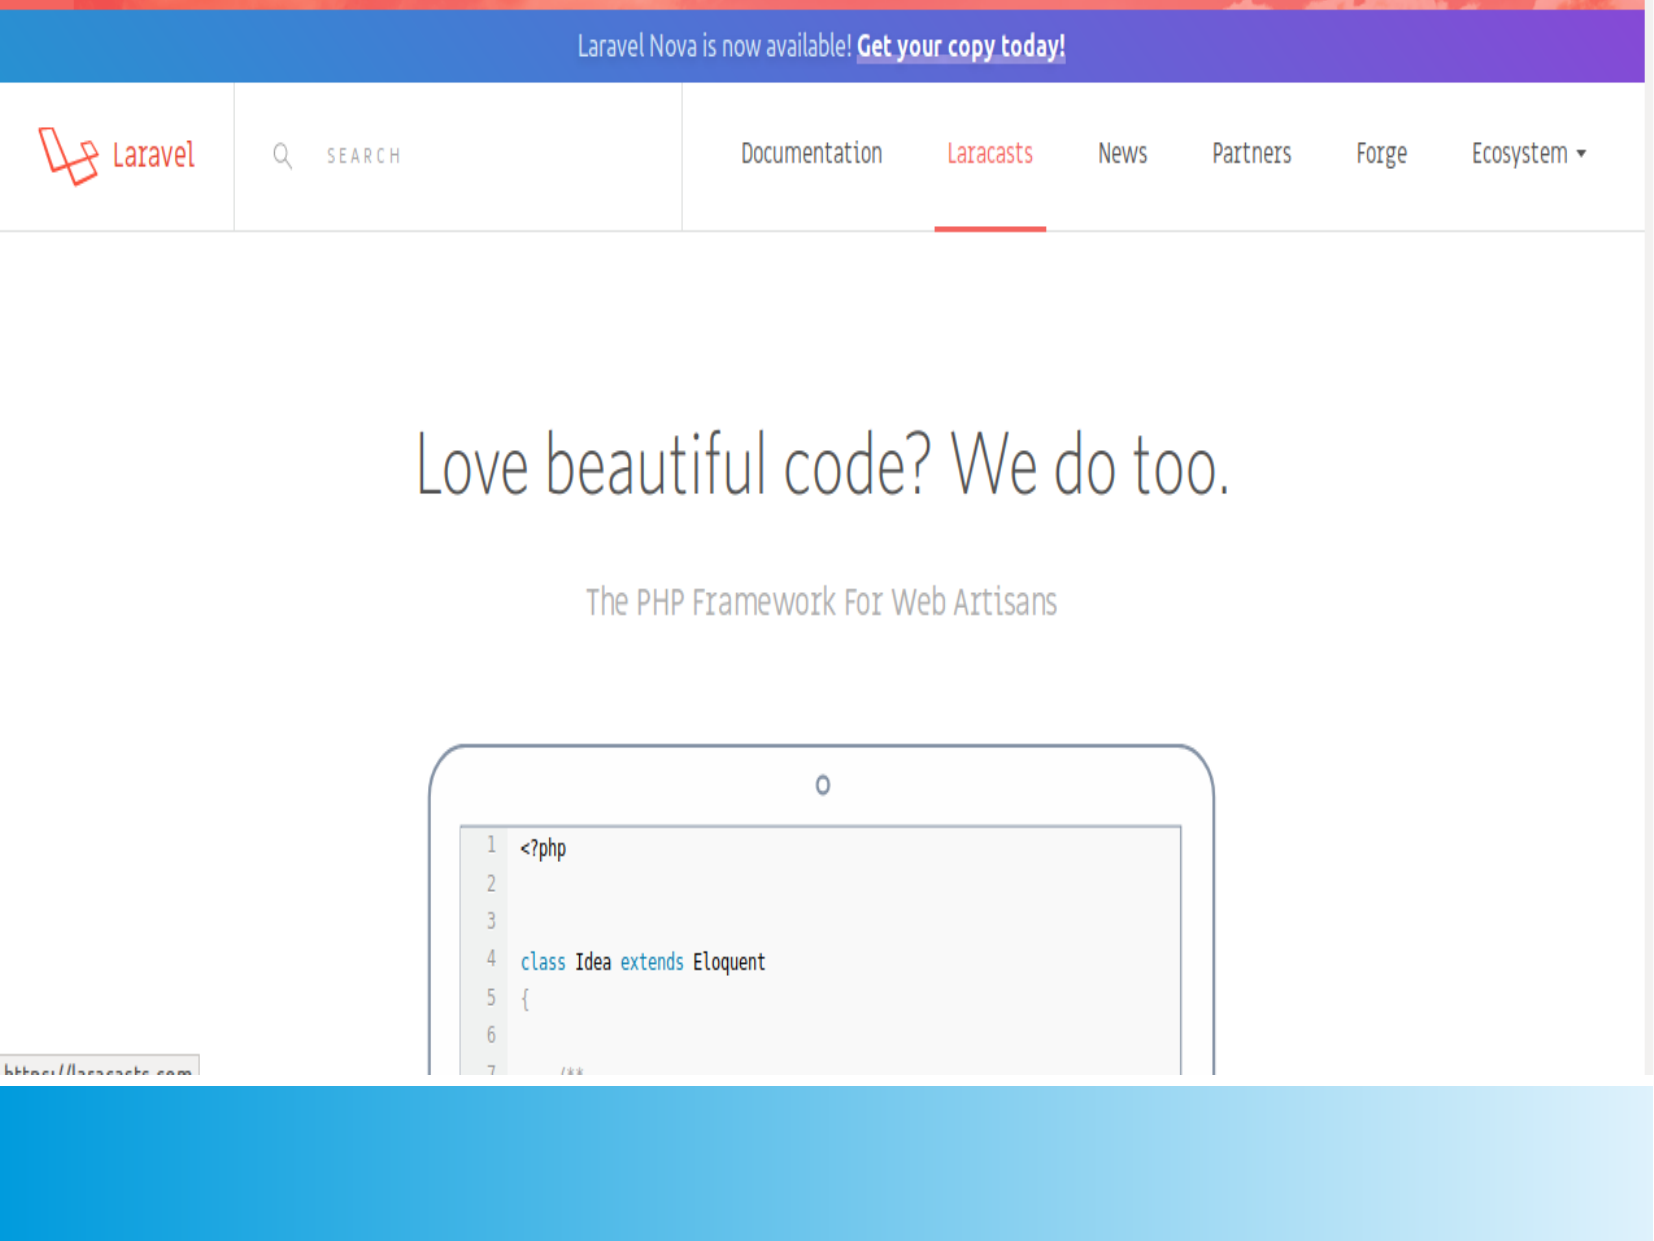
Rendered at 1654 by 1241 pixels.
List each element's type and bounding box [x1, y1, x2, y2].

picture [0, 0, 1654, 1075]
